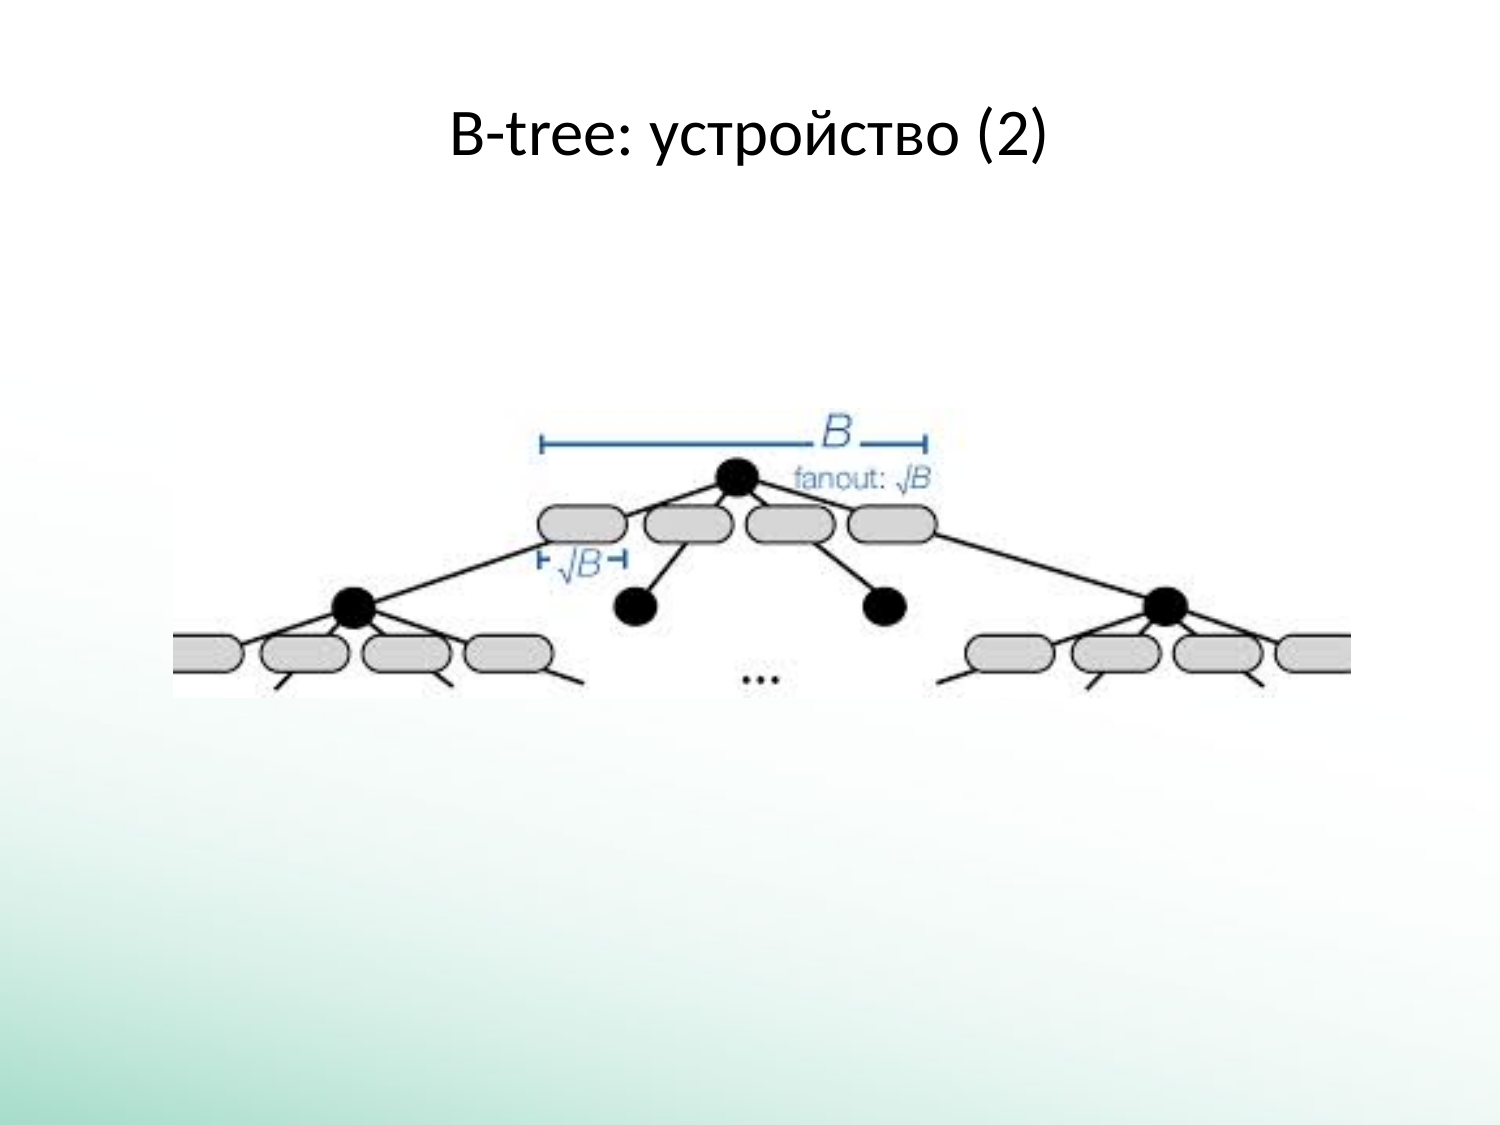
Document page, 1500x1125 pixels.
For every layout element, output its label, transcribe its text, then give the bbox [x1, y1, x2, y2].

title B-tree: устройство (2) [75, 45, 1425, 233]
picture [0, 0, 1500, 1125]
